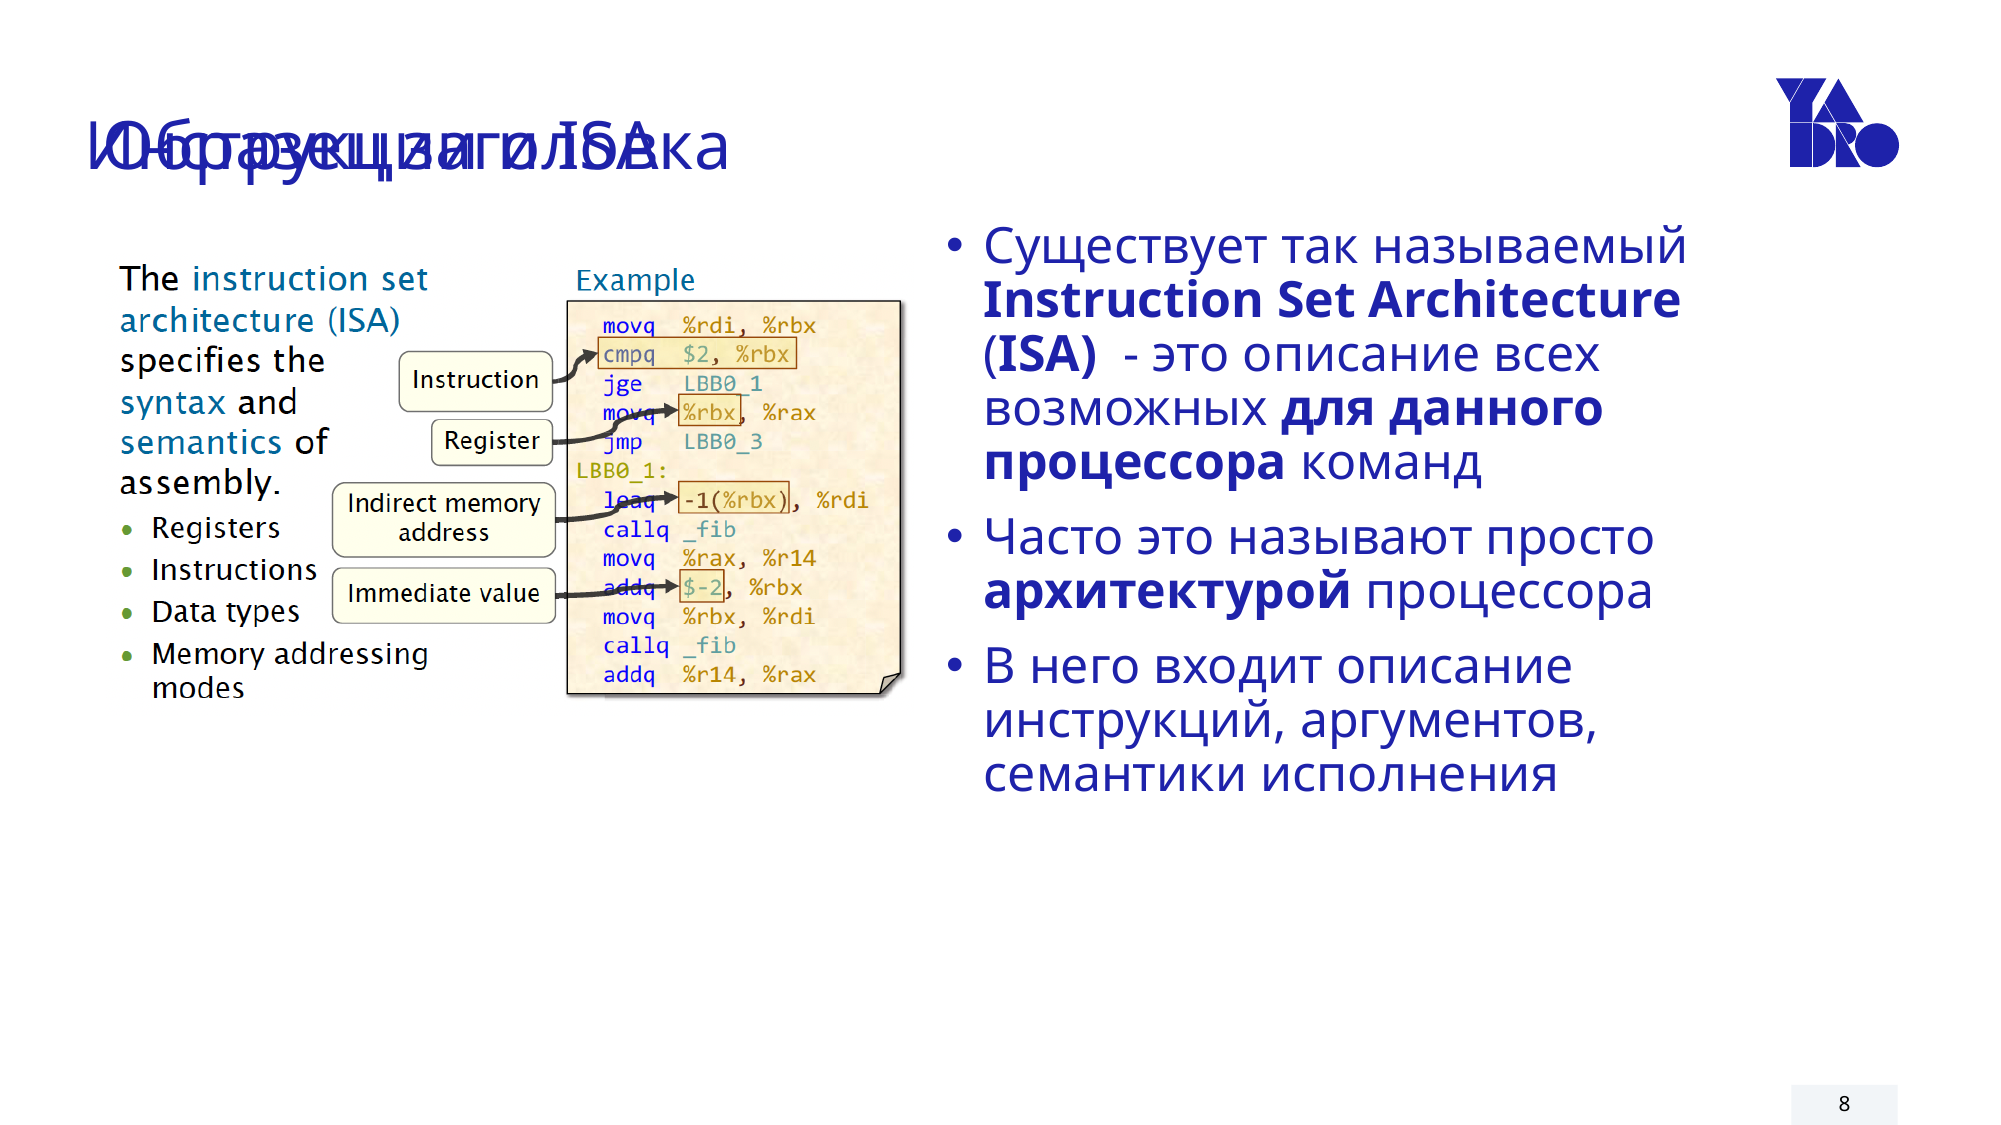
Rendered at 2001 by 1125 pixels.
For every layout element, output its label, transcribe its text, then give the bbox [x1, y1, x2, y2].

list Существует так называемый Instruction Set Architecture (ISA) - это описание всех возможных для данного процессора команд Часто это называют просто архитектурой процессора В него входит описание инструкций, аргументов, семантики исполнения [946, 220, 1791, 915]
title Инструкции и ISA [84, 109, 1674, 205]
picture [105, 253, 914, 716]
